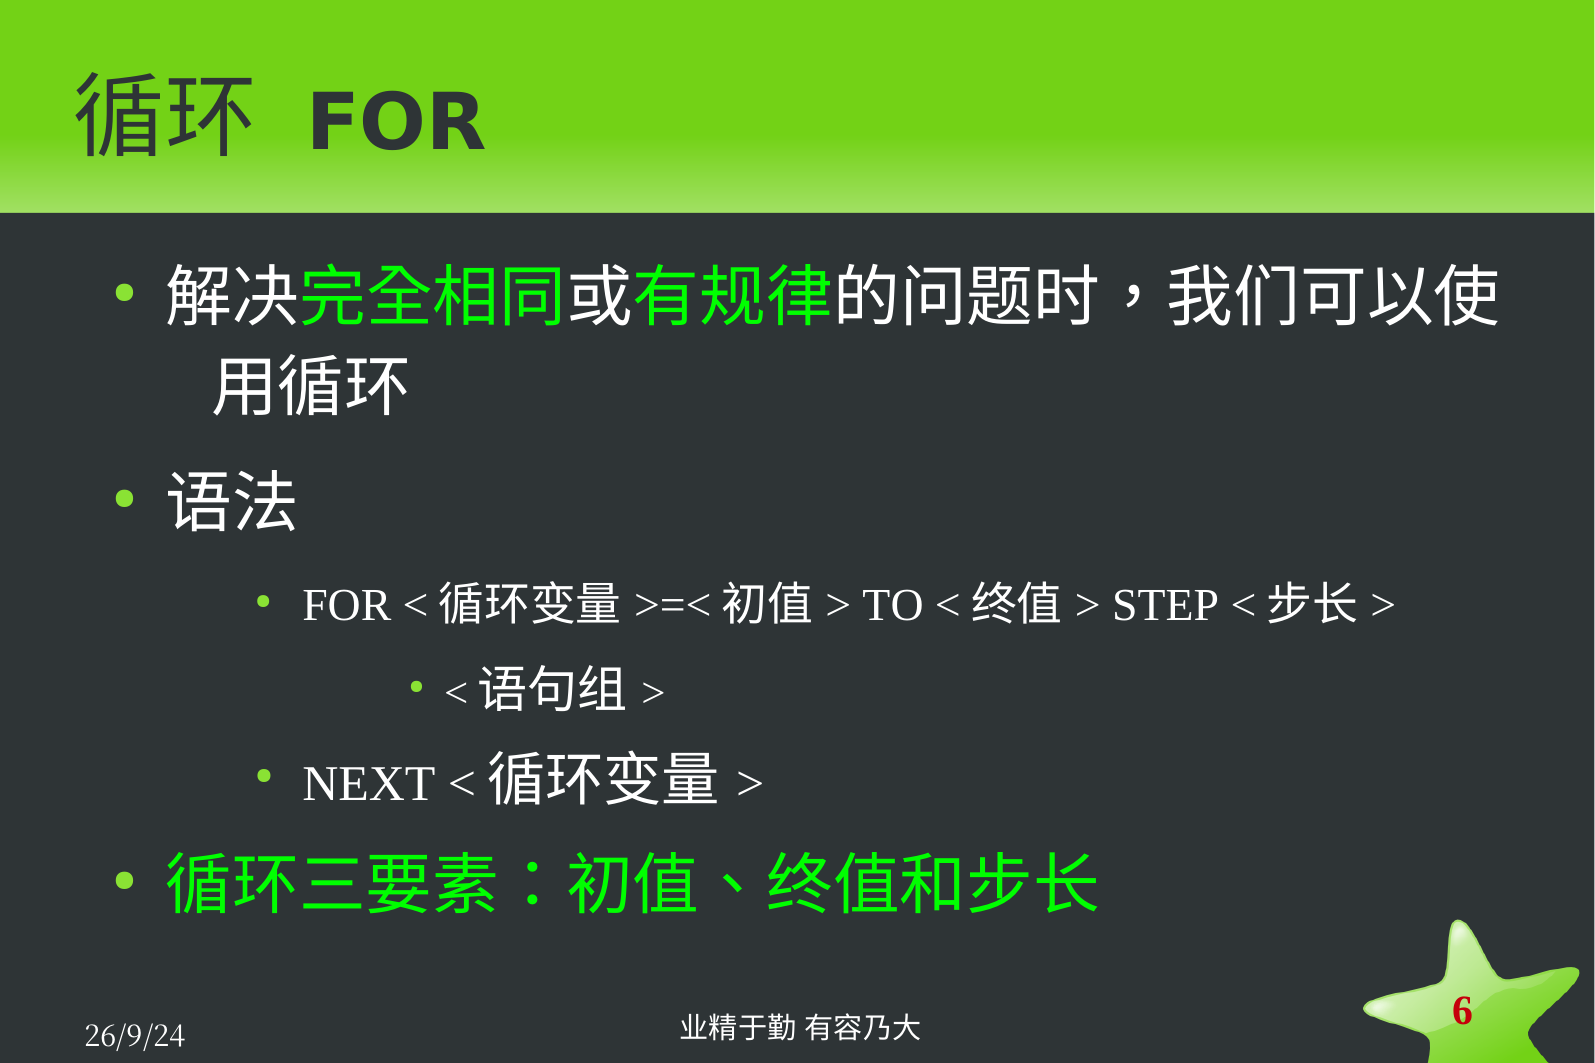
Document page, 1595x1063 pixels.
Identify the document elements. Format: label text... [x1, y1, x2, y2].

title 循环 FOR [74, 25, 1510, 203]
picture [0, 0, 1595, 1063]
list 解决完全相同或有规律的问题时，我们可以使用循环 语法 FOR <循环变量>=<初值> TO <终值> STEP <步长> <语句组> NEXT <循环变量> 循环三要素：初值、终值和步长 [79, 248, 1515, 951]
